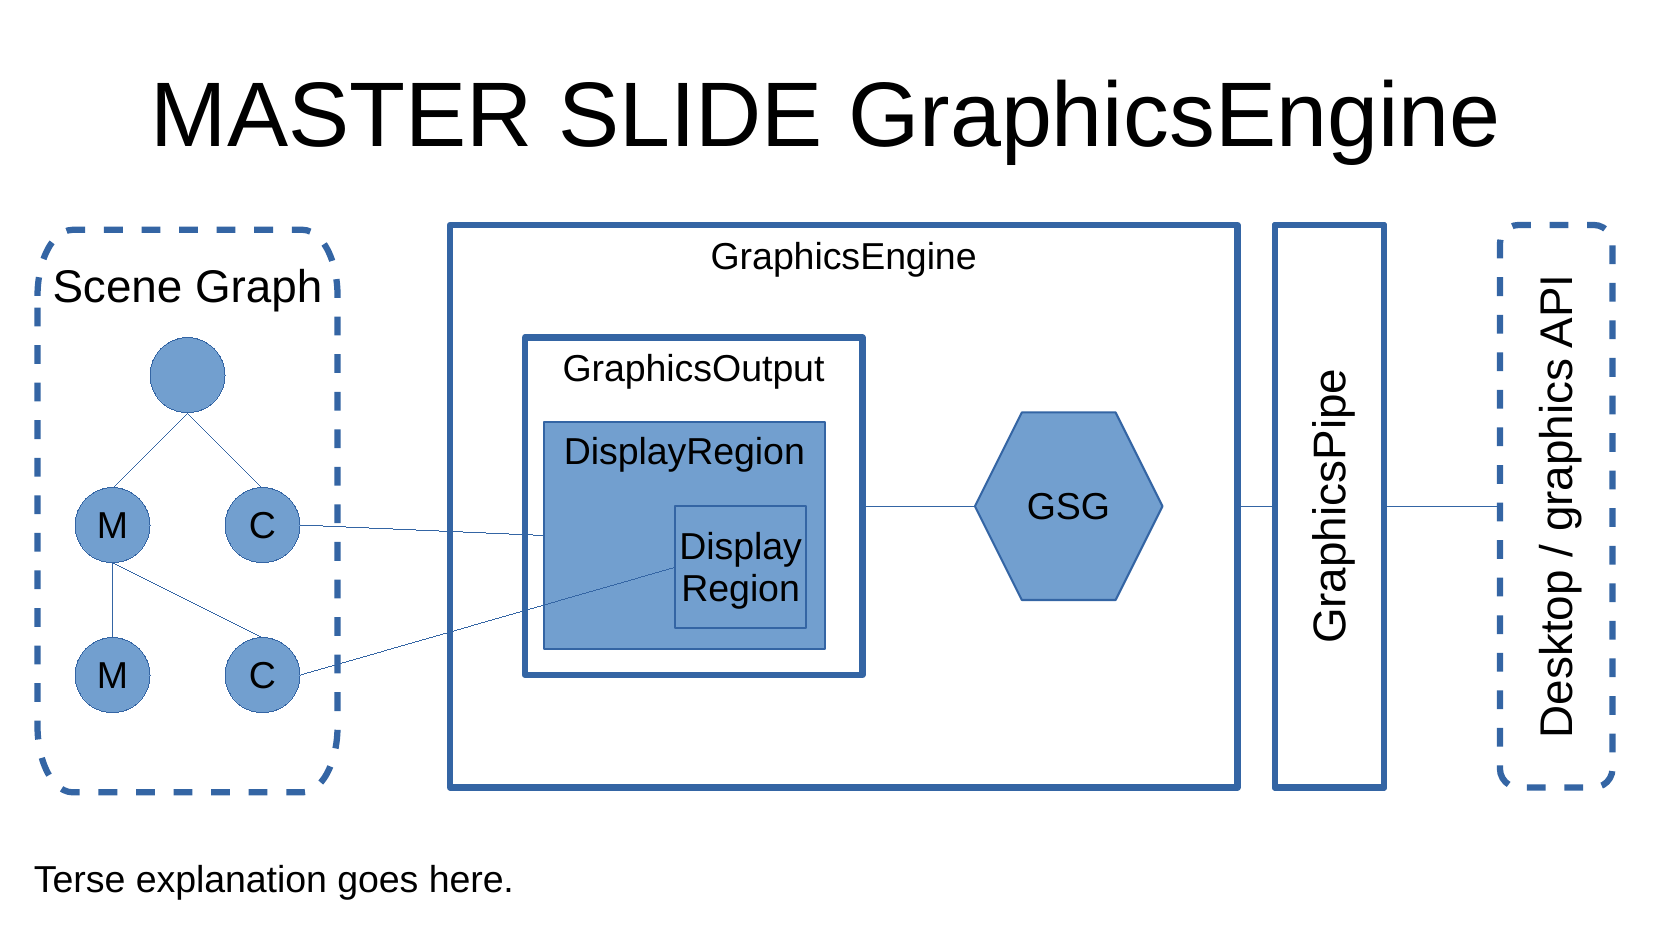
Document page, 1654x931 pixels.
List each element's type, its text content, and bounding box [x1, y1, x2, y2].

title MASTER SLIDE GraphicsEngine [82, 37, 1571, 193]
text_box GraphicsEngine [449, 224, 1238, 787]
text_box GraphicsOutput [524, 337, 863, 675]
text_box M [75, 637, 151, 713]
text_box DisplayRegion [543, 421, 826, 650]
text_box Desktop / graphics API [1499, 224, 1613, 788]
text_box C [225, 637, 301, 713]
text_box [150, 337, 226, 413]
text_box Display Region [675, 506, 807, 629]
text_box C [225, 487, 301, 563]
text_box GraphicsPipe [1275, 225, 1384, 787]
text_box GSG [975, 412, 1163, 601]
text_box Terse explanation goes here. [33, 787, 1618, 901]
text_box M [75, 487, 151, 563]
text_box Scene Graph [37, 229, 338, 787]
